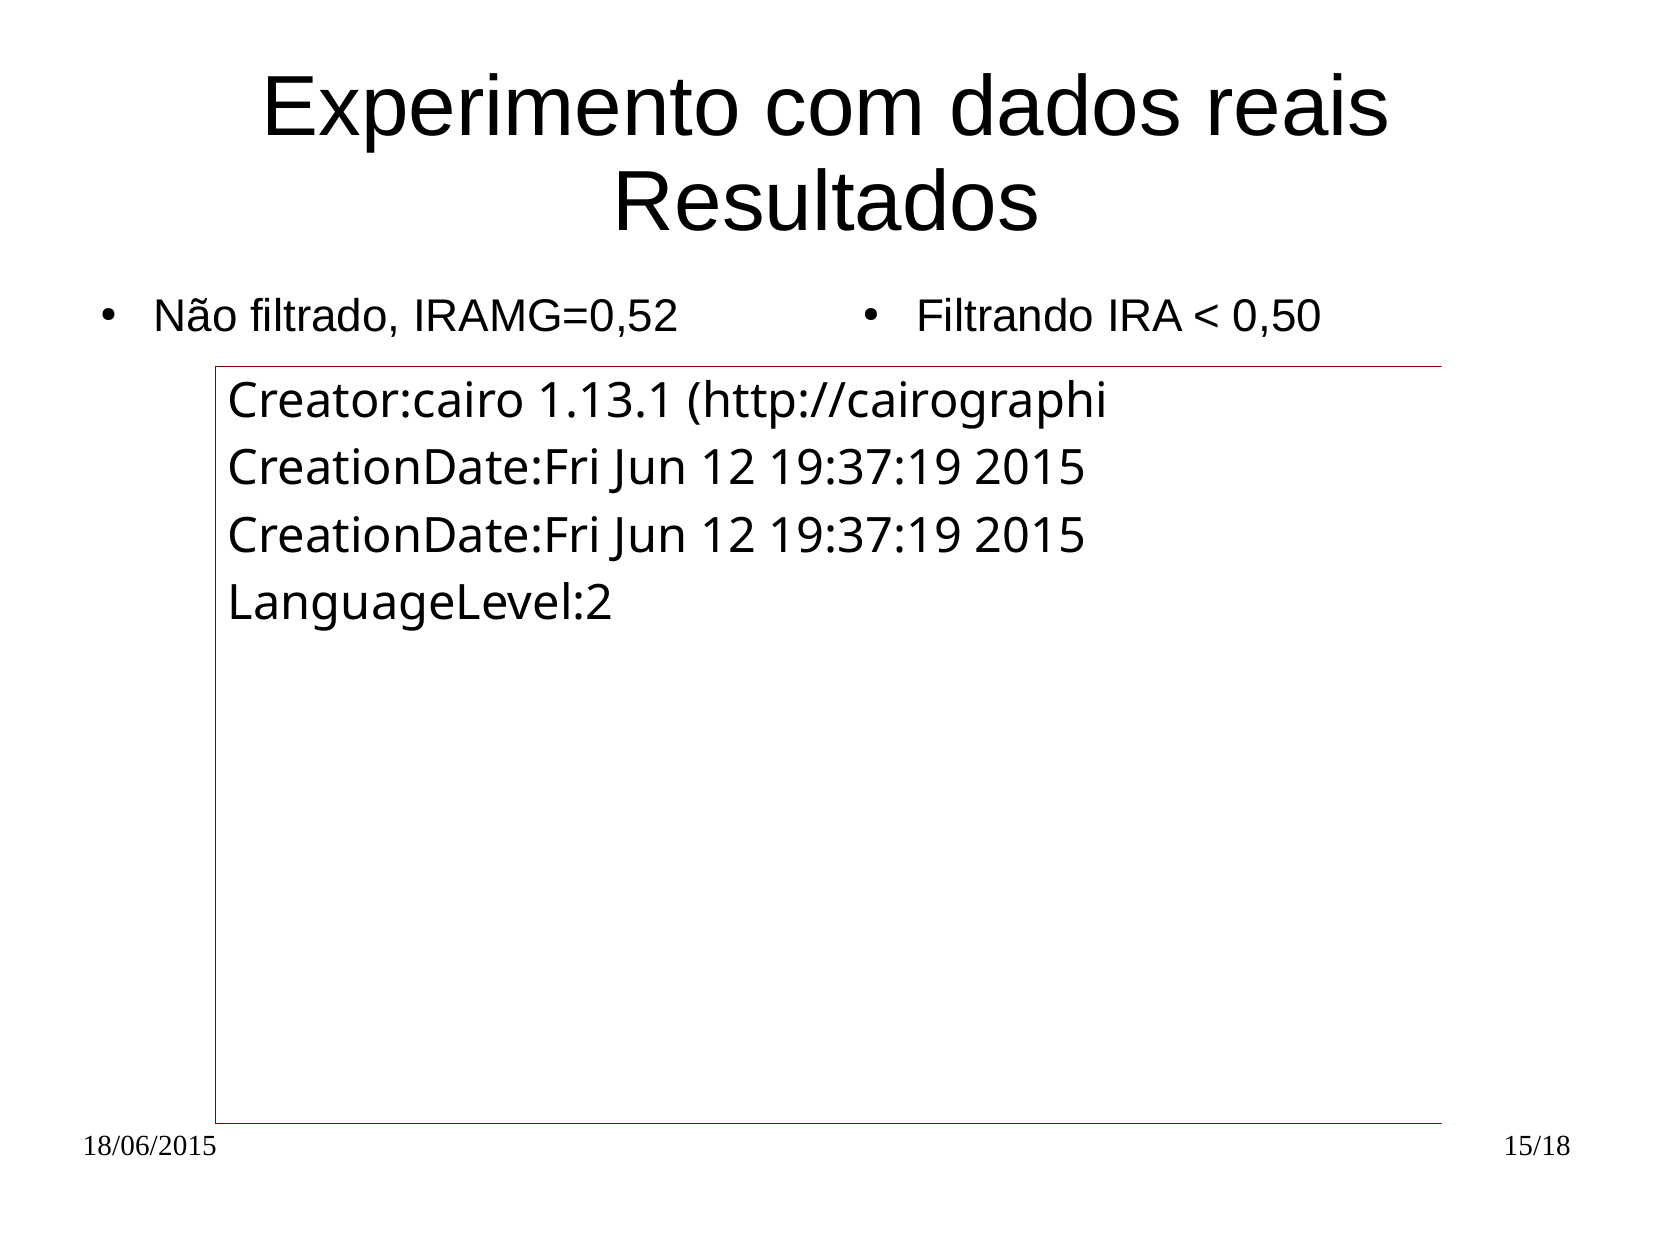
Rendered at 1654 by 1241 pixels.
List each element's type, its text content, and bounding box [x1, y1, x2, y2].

list Não filtrado, IRAMG=0,52 [82, 290, 809, 361]
picture [211, 362, 1442, 1124]
list Filtrando IRA < 0,50 [845, 290, 1572, 361]
title Experimento com dados reais Resultados [82, 49, 1571, 257]
